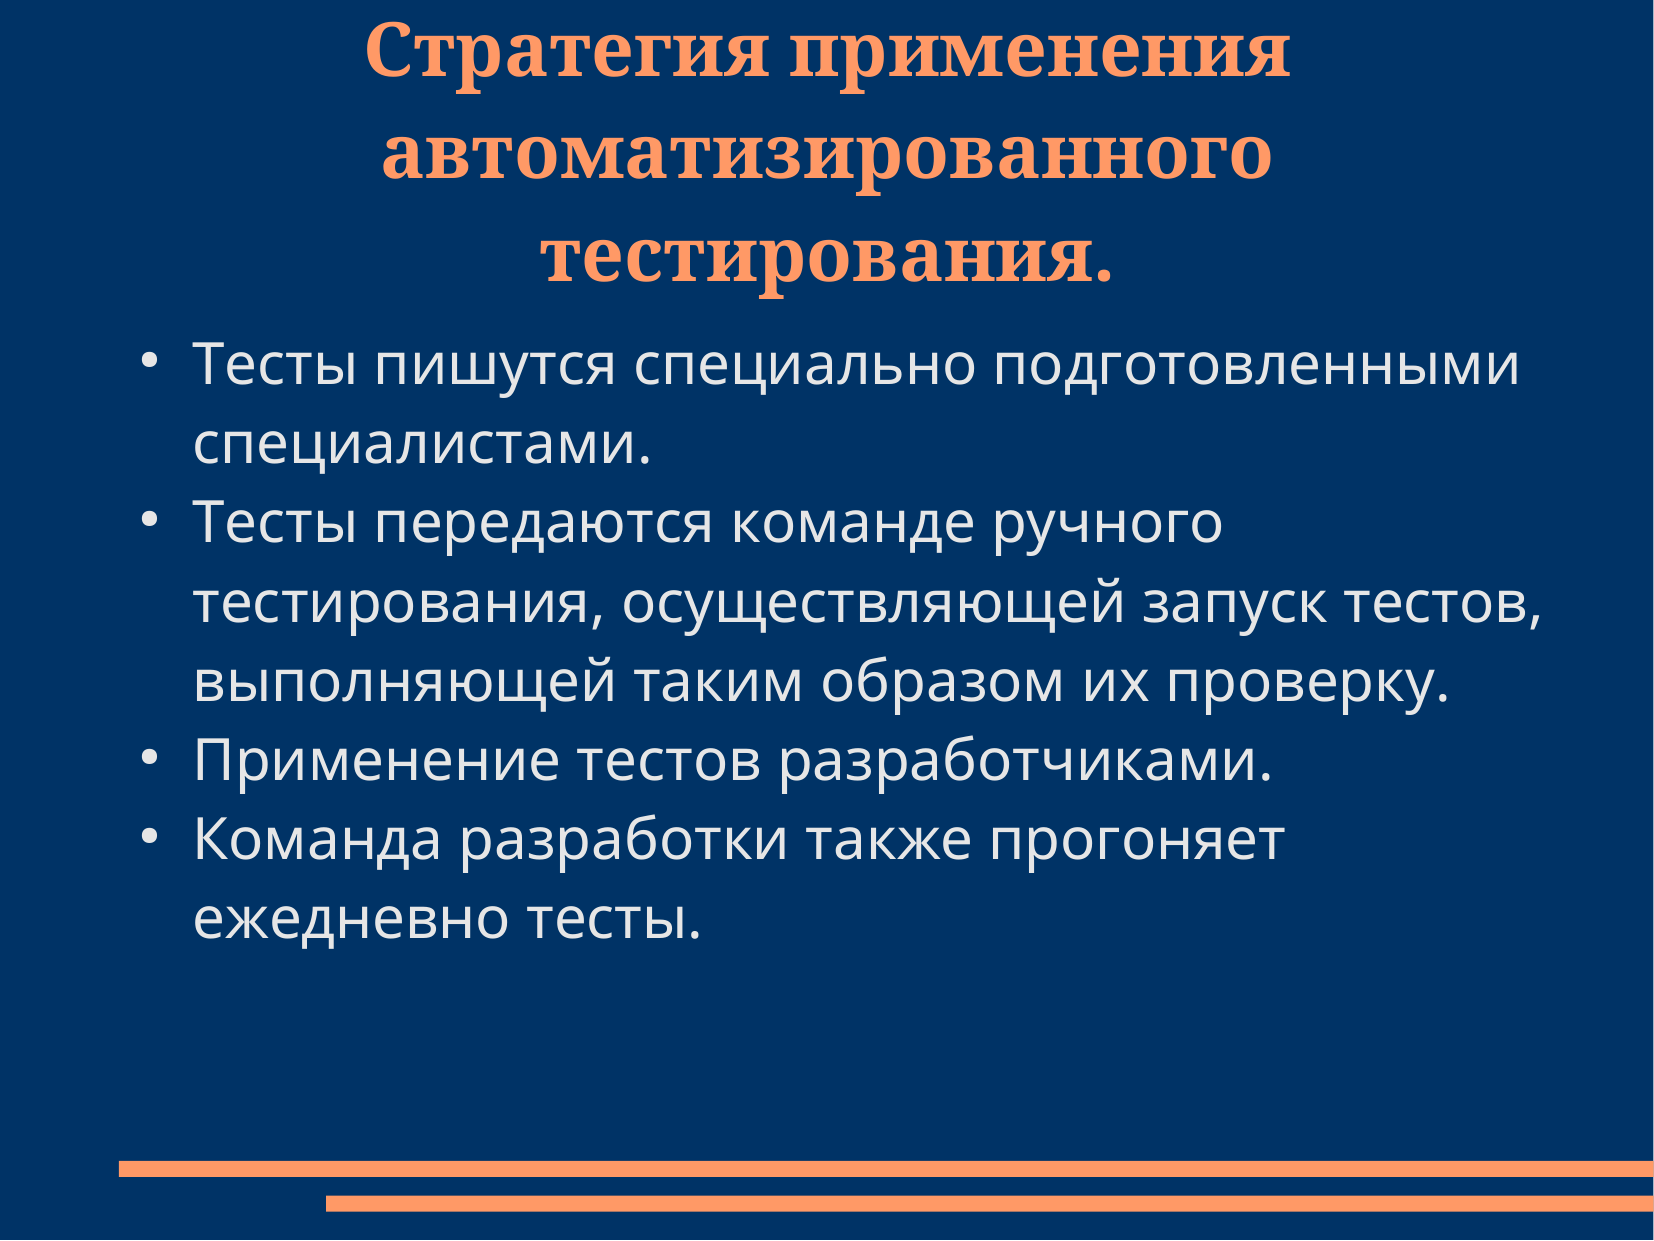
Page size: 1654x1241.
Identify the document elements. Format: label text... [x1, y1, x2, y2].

title Стратегия применения автоматизированного тестирования. [121, 21, 1534, 278]
list Тесты пишутся специально подготовленными специалистами. Тесты передаются команде ручного тестирования, осуществляющей запуск тестов, выполняющей таким образом их проверку. Применение тестов разработчиками. Команда разработки также прогоняет ежедневно тесты. [121, 322, 1561, 1126]
